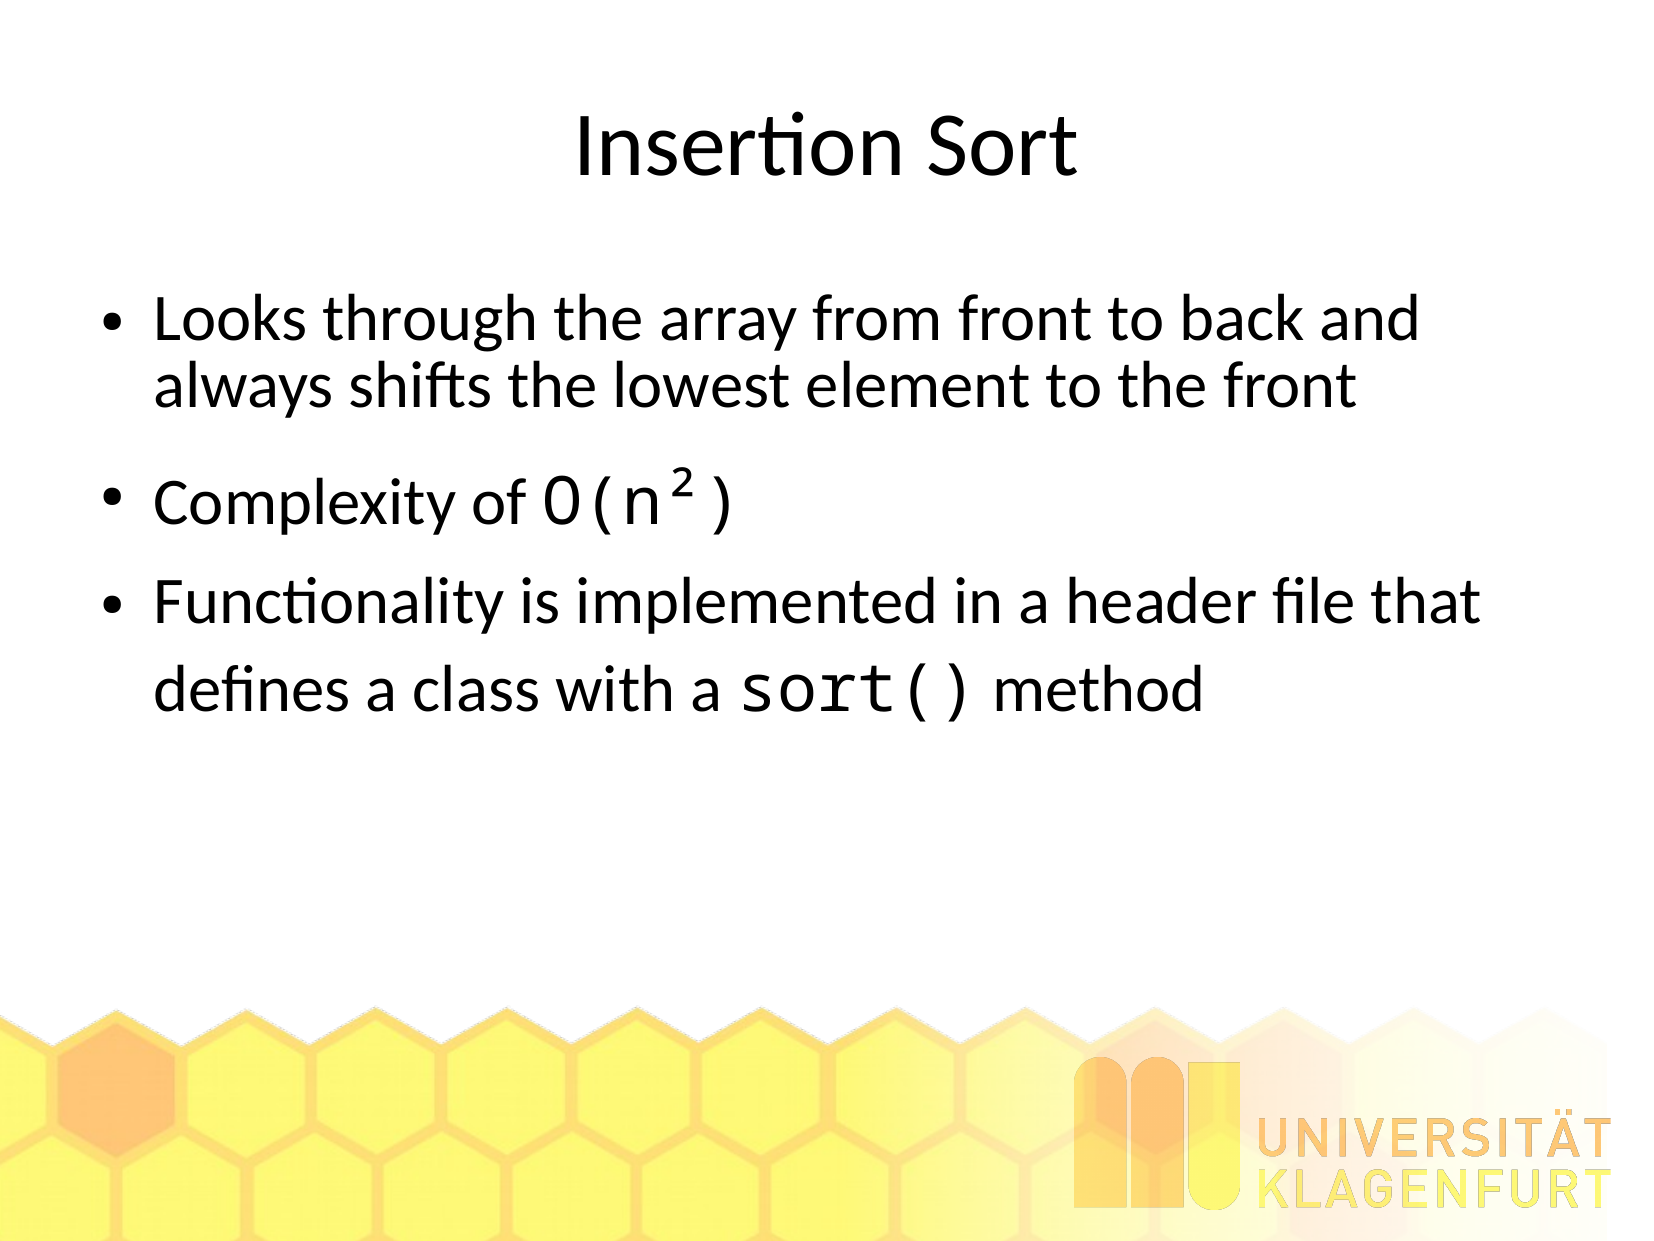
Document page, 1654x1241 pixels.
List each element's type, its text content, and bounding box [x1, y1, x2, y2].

list Looks through the array from front to back and always shifts the lowest element to the front Complexity of O(n²) Functionality is implemented in a header file that defines a class with a sort() method [82, 290, 1571, 1010]
title Insertion Sort [82, 49, 1571, 257]
picture [0, 1003, 1611, 1241]
